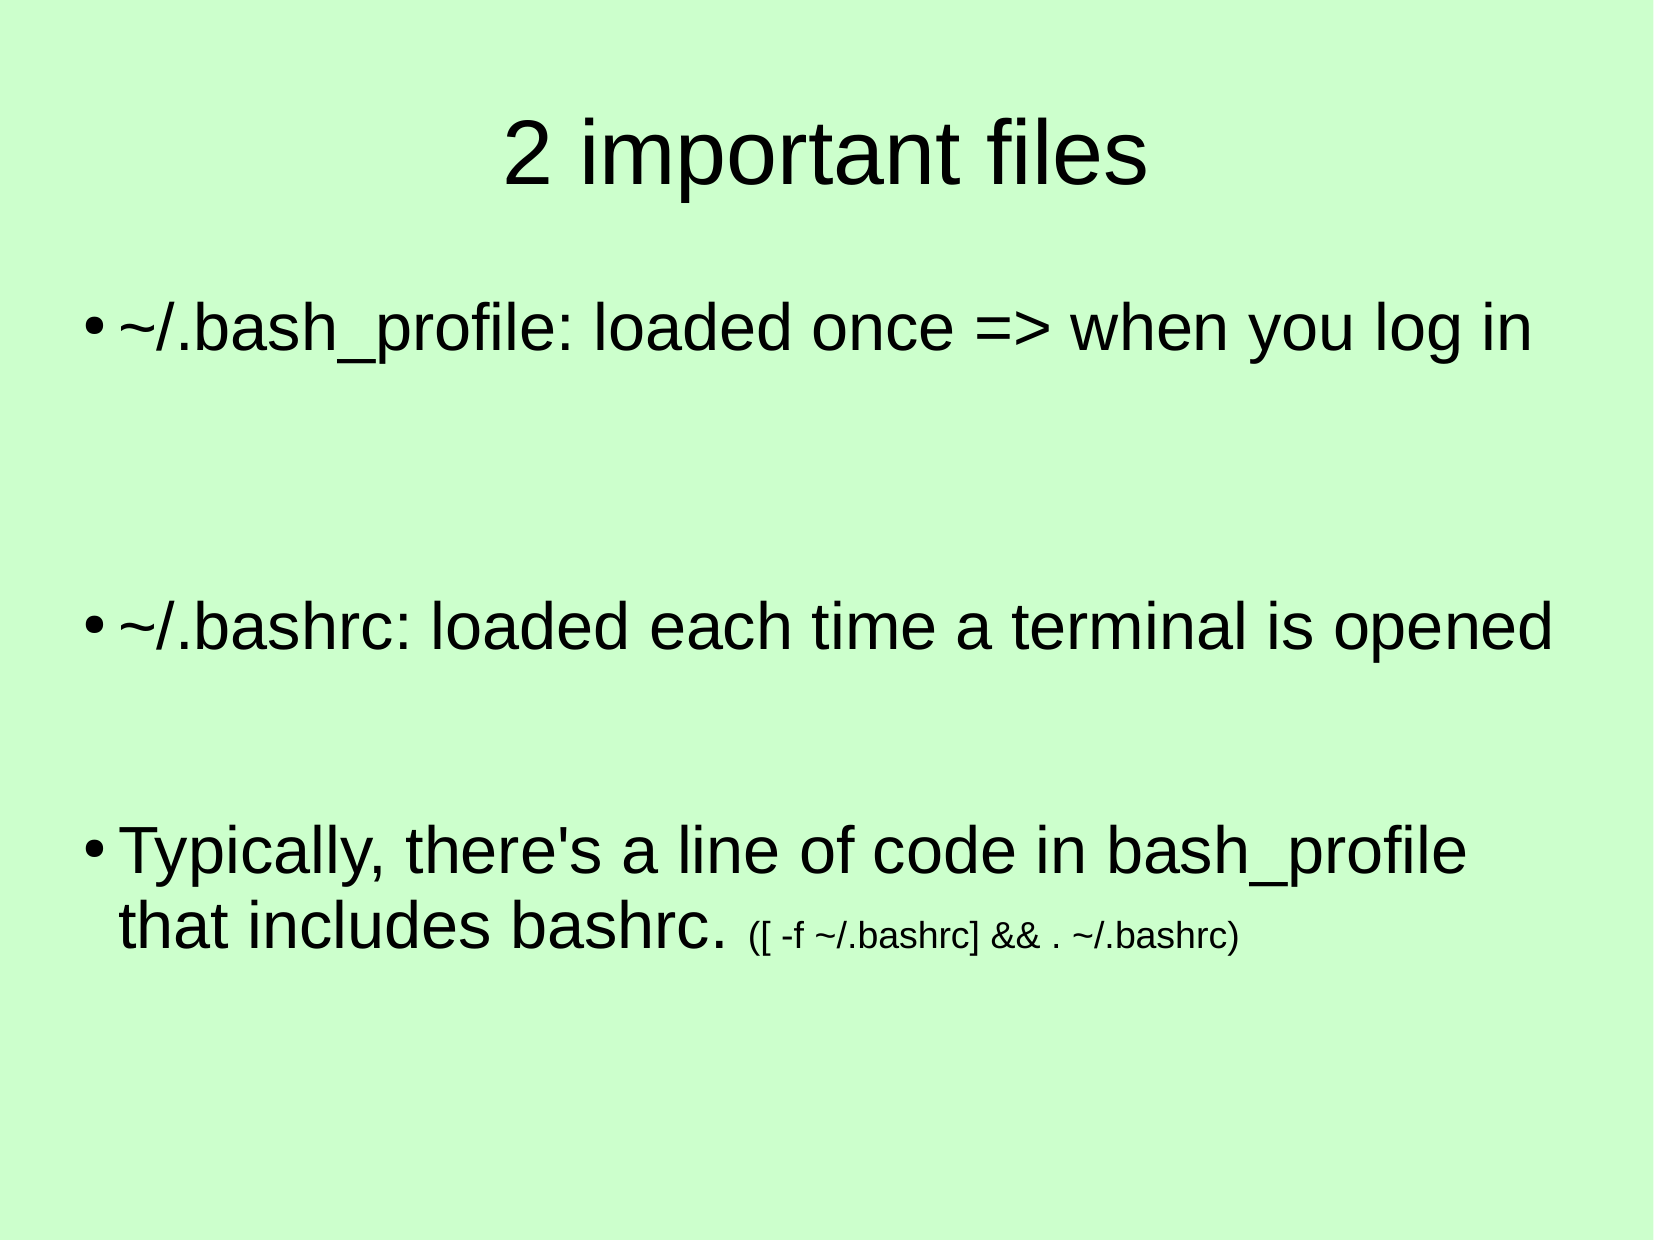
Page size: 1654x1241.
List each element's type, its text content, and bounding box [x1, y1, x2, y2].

subtitle ~/.bash_profile: loaded once => when you log in ~/.bashrc: loaded each time a terminal is opened Typically, there's a line of code in bash_profile that includes bashrc. ([ -f ~/.bashrc] && . ~/.bashrc) [82, 290, 1571, 1010]
title 2 important files [82, 49, 1571, 257]
